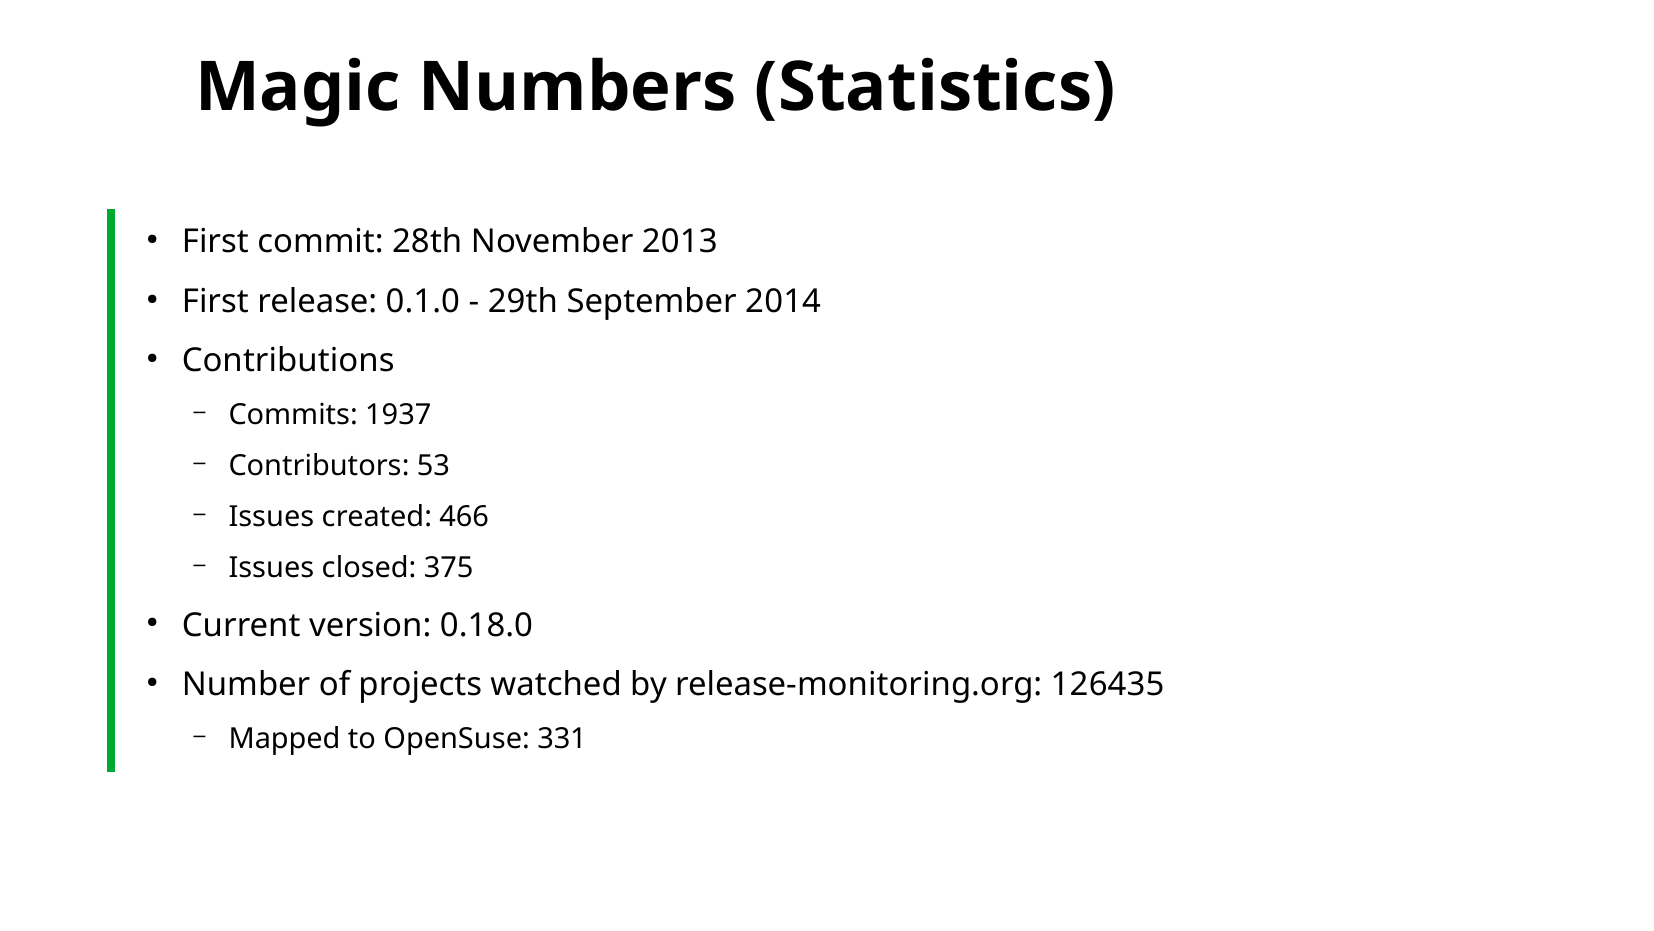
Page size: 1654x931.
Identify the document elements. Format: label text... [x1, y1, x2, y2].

list First commit: 28th November 2013 First release: 0.1.0 - 29th September 2014 Contributions Commits: 1937 Contributors: 53 Issues created: 466 Issues closed: 375 Current version: 0.18.0 Number of projects watched by release-monitoring.org: 126435 Mapped to OpenSuse: 331 [135, 217, 1621, 758]
title Magic Numbers (Statistics) [195, 6, 1621, 162]
